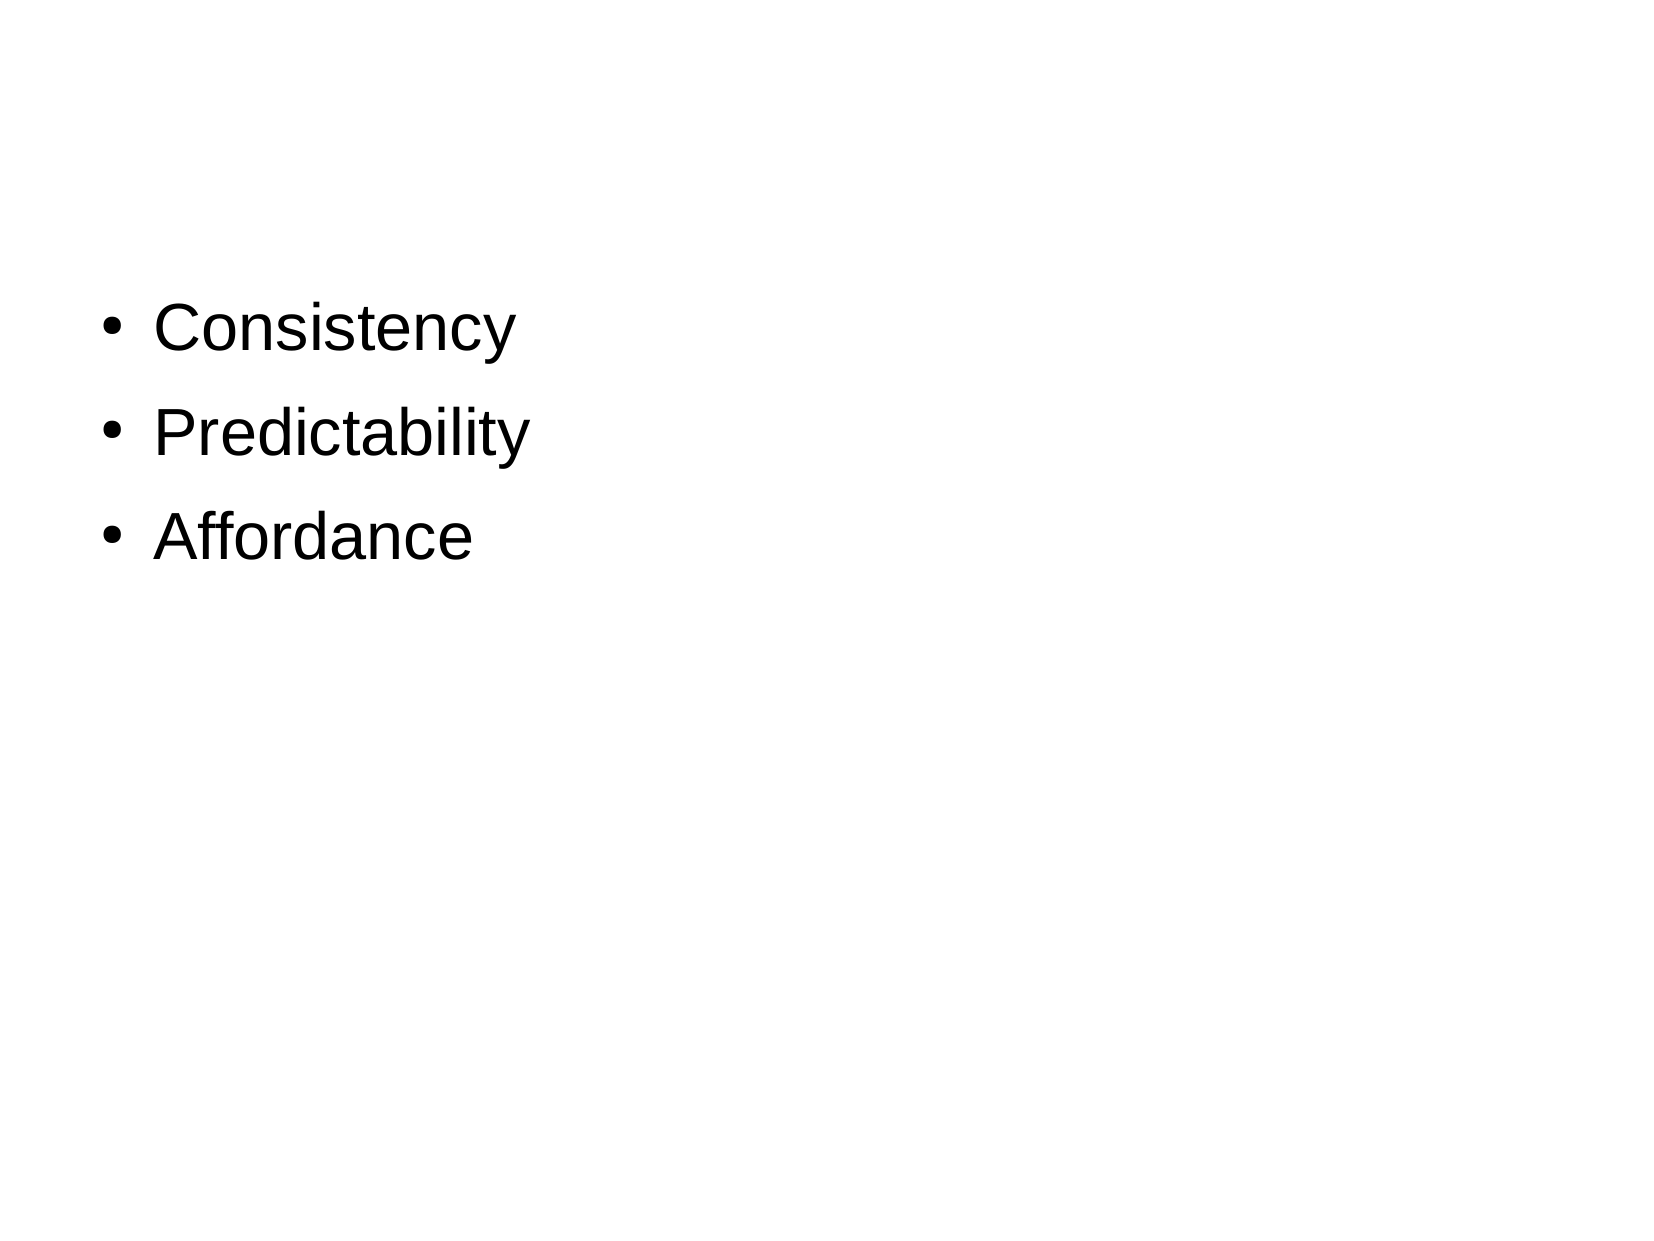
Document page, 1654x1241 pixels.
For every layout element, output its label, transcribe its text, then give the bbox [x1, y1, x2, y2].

list Consistency Predictability Affordance [82, 290, 1571, 1010]
